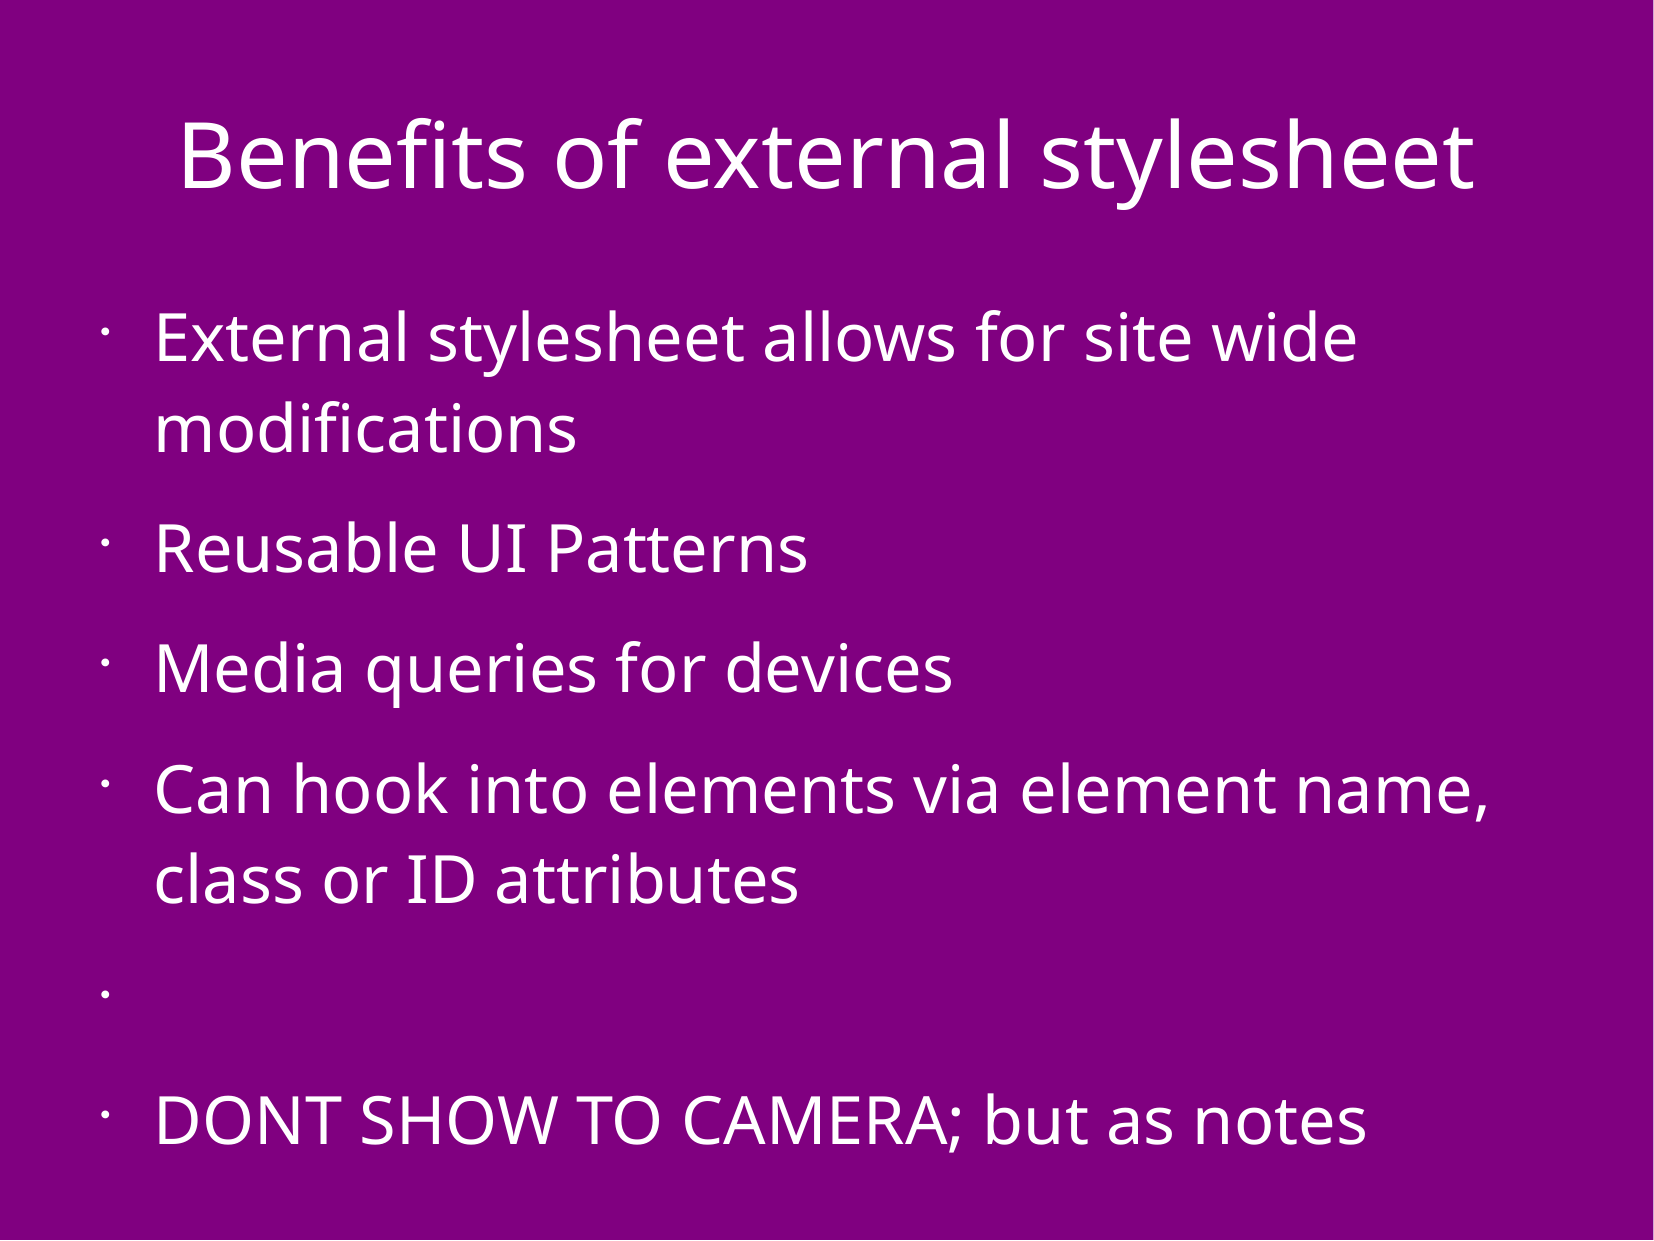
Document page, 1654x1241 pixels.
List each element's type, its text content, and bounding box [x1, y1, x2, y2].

title Benefits of external stylesheet [82, 49, 1571, 257]
list External stylesheet allows for site wide modifications Reusable UI Patterns Media queries for devices Can hook into elements via element name, class or ID attributes DONT SHOW TO CAMERA; but as notes [82, 290, 1571, 1094]
